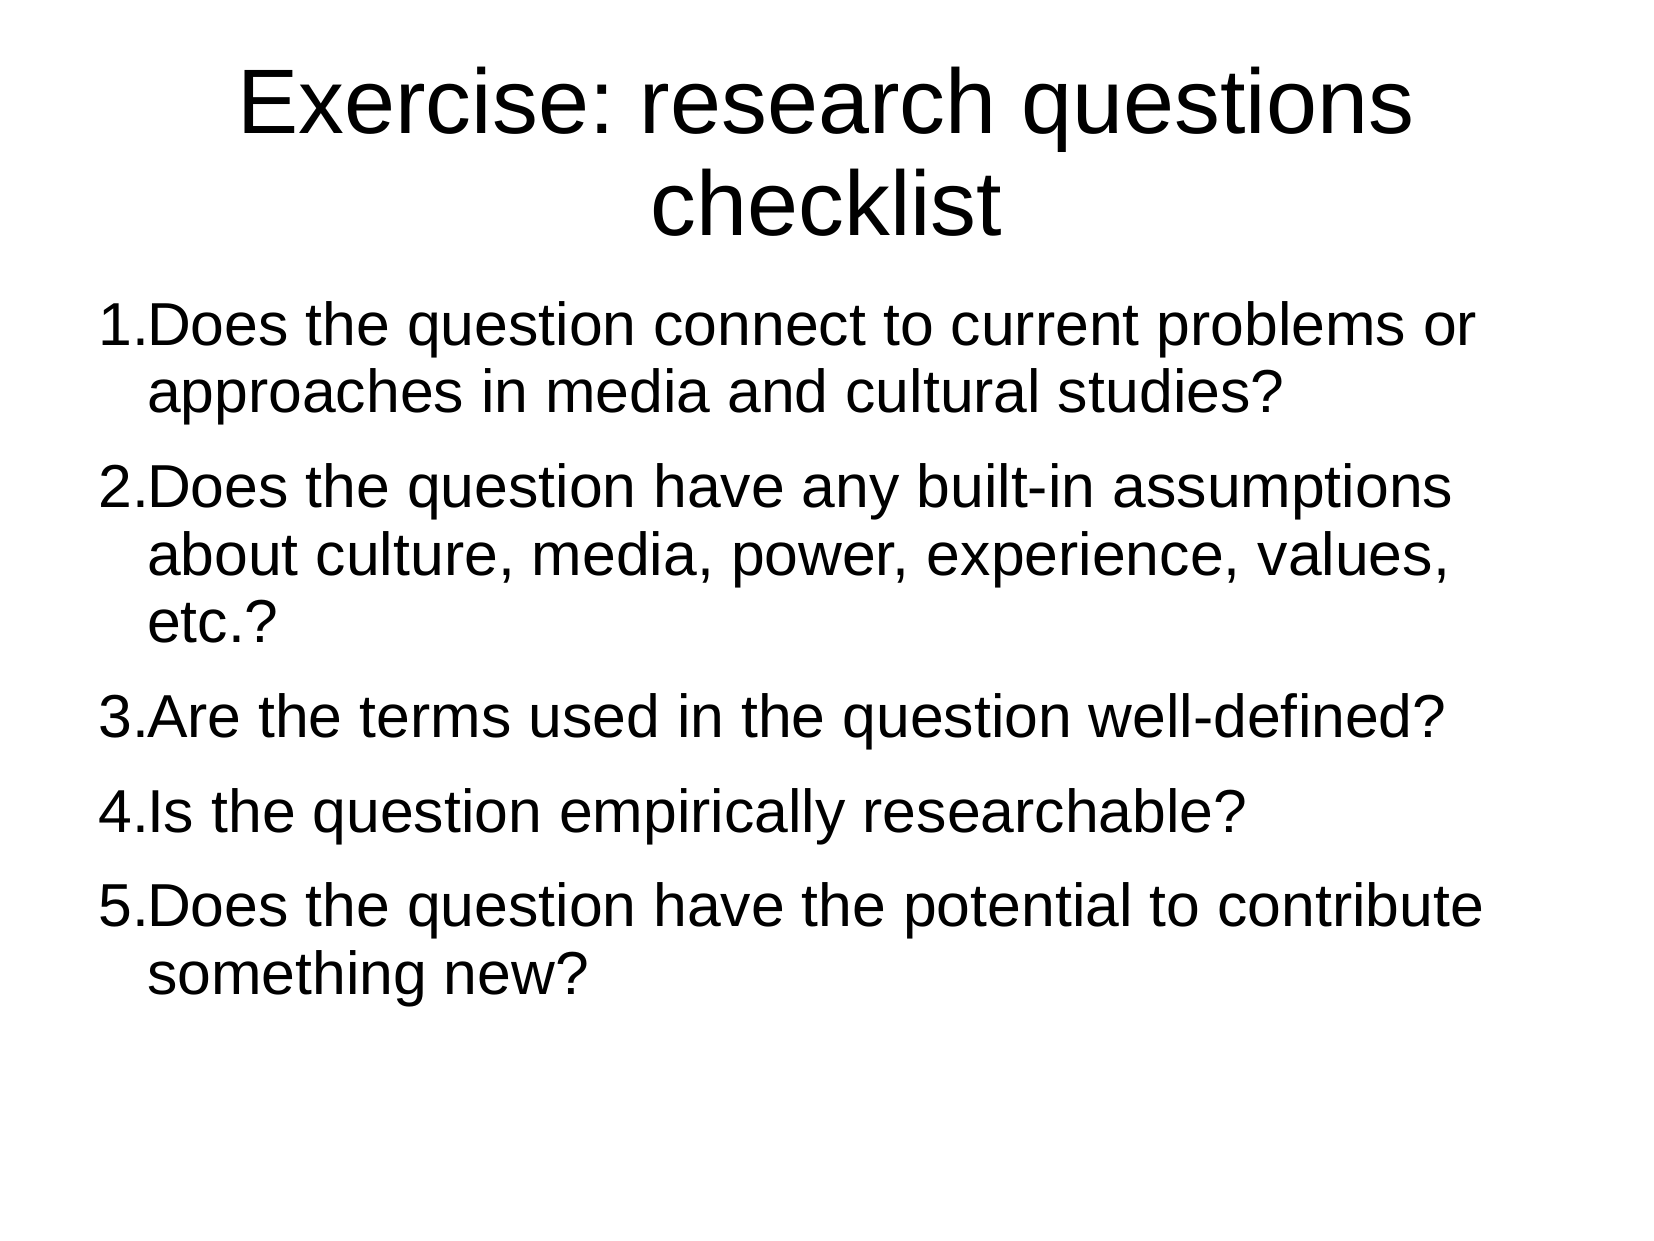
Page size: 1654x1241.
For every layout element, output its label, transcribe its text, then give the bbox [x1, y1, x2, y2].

title Exercise: research questions checklist [82, 49, 1571, 257]
list Does the question connect to current problems or approaches in media and cultural studies? Does the question have any built-in assumptions about culture, media, power, experience, values, etc.? Are the terms used in the question well-defined? Is the question empirically researchable? Does the question have the potential to contribute something new? [82, 290, 1571, 1010]
